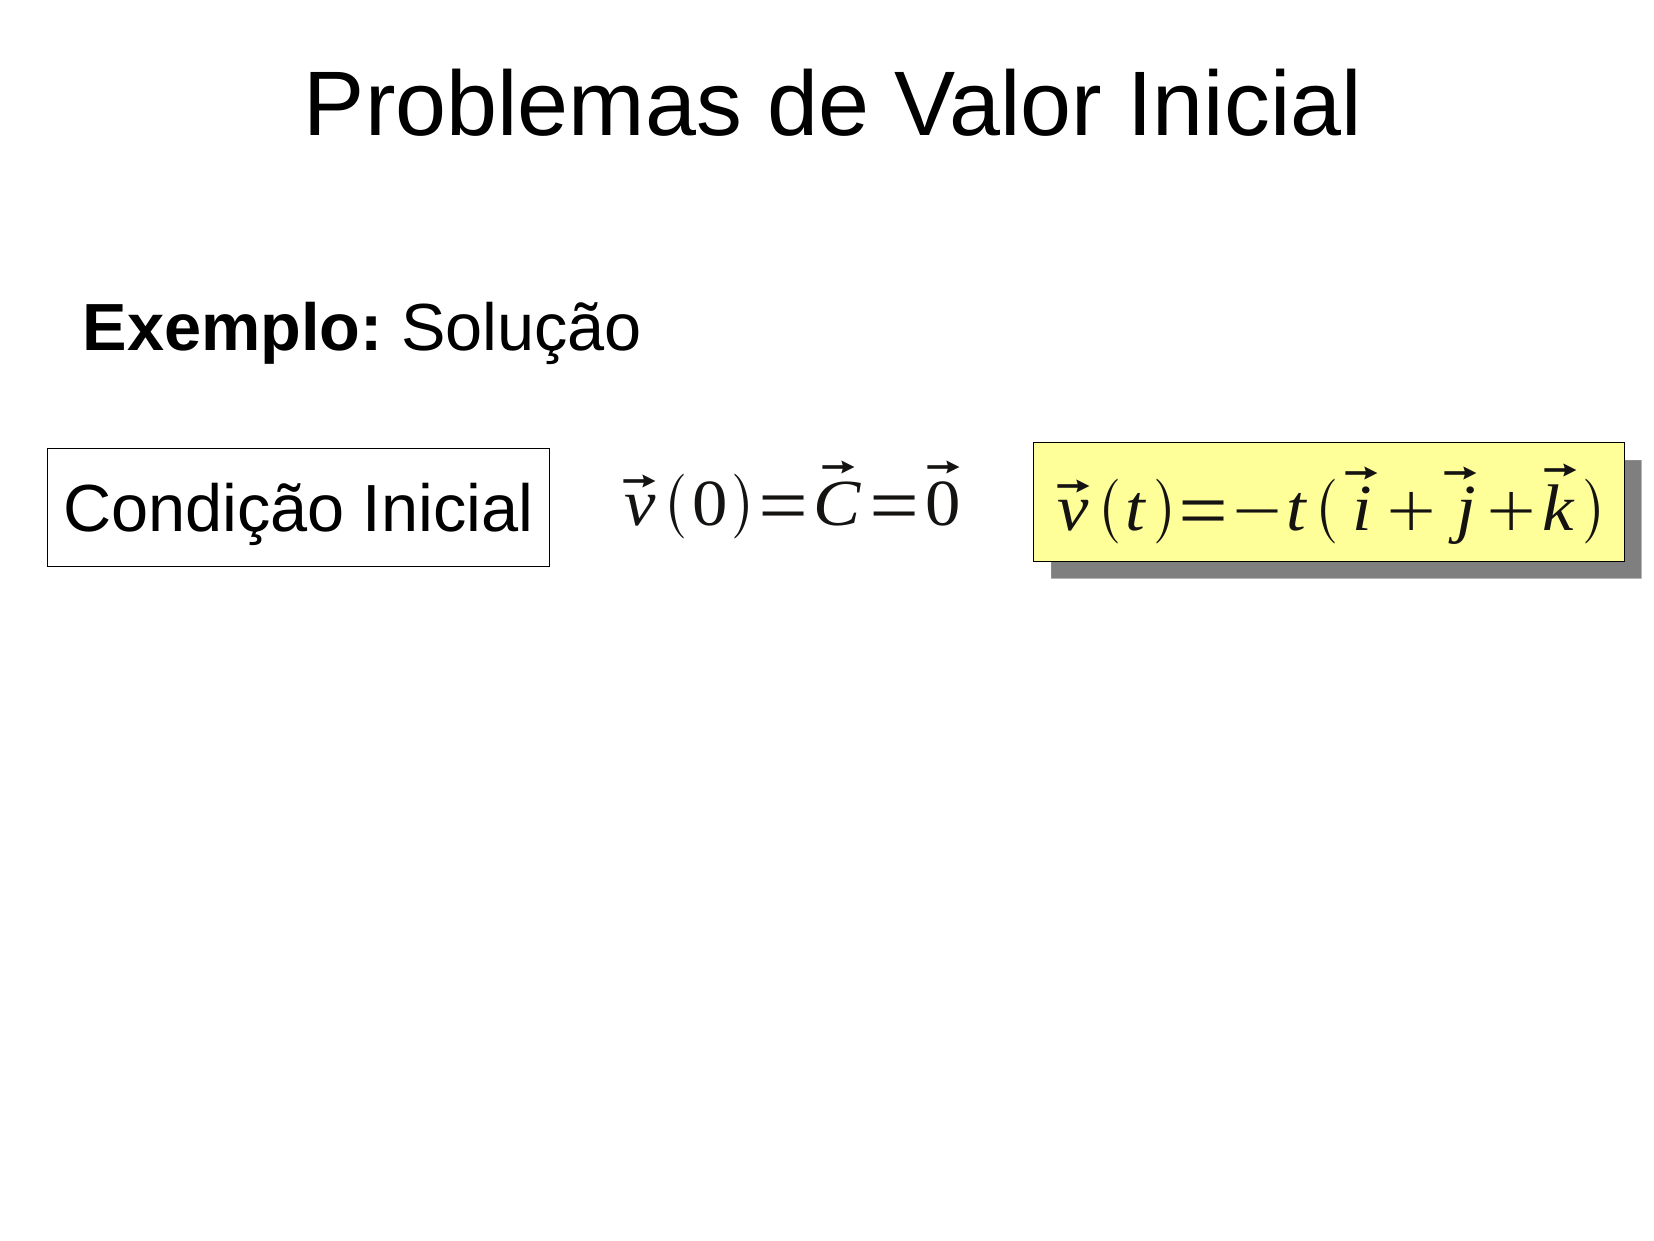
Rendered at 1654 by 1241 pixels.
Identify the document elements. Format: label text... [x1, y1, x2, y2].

chart [614, 457, 968, 542]
text_box [1538, 442, 1625, 562]
text_box Condição Inicial [47, 448, 550, 567]
chart [1047, 460, 1612, 547]
title Problemas de Valor Inicial [76, 0, 1566, 208]
list Exemplo: Solução [82, 290, 1538, 1010]
